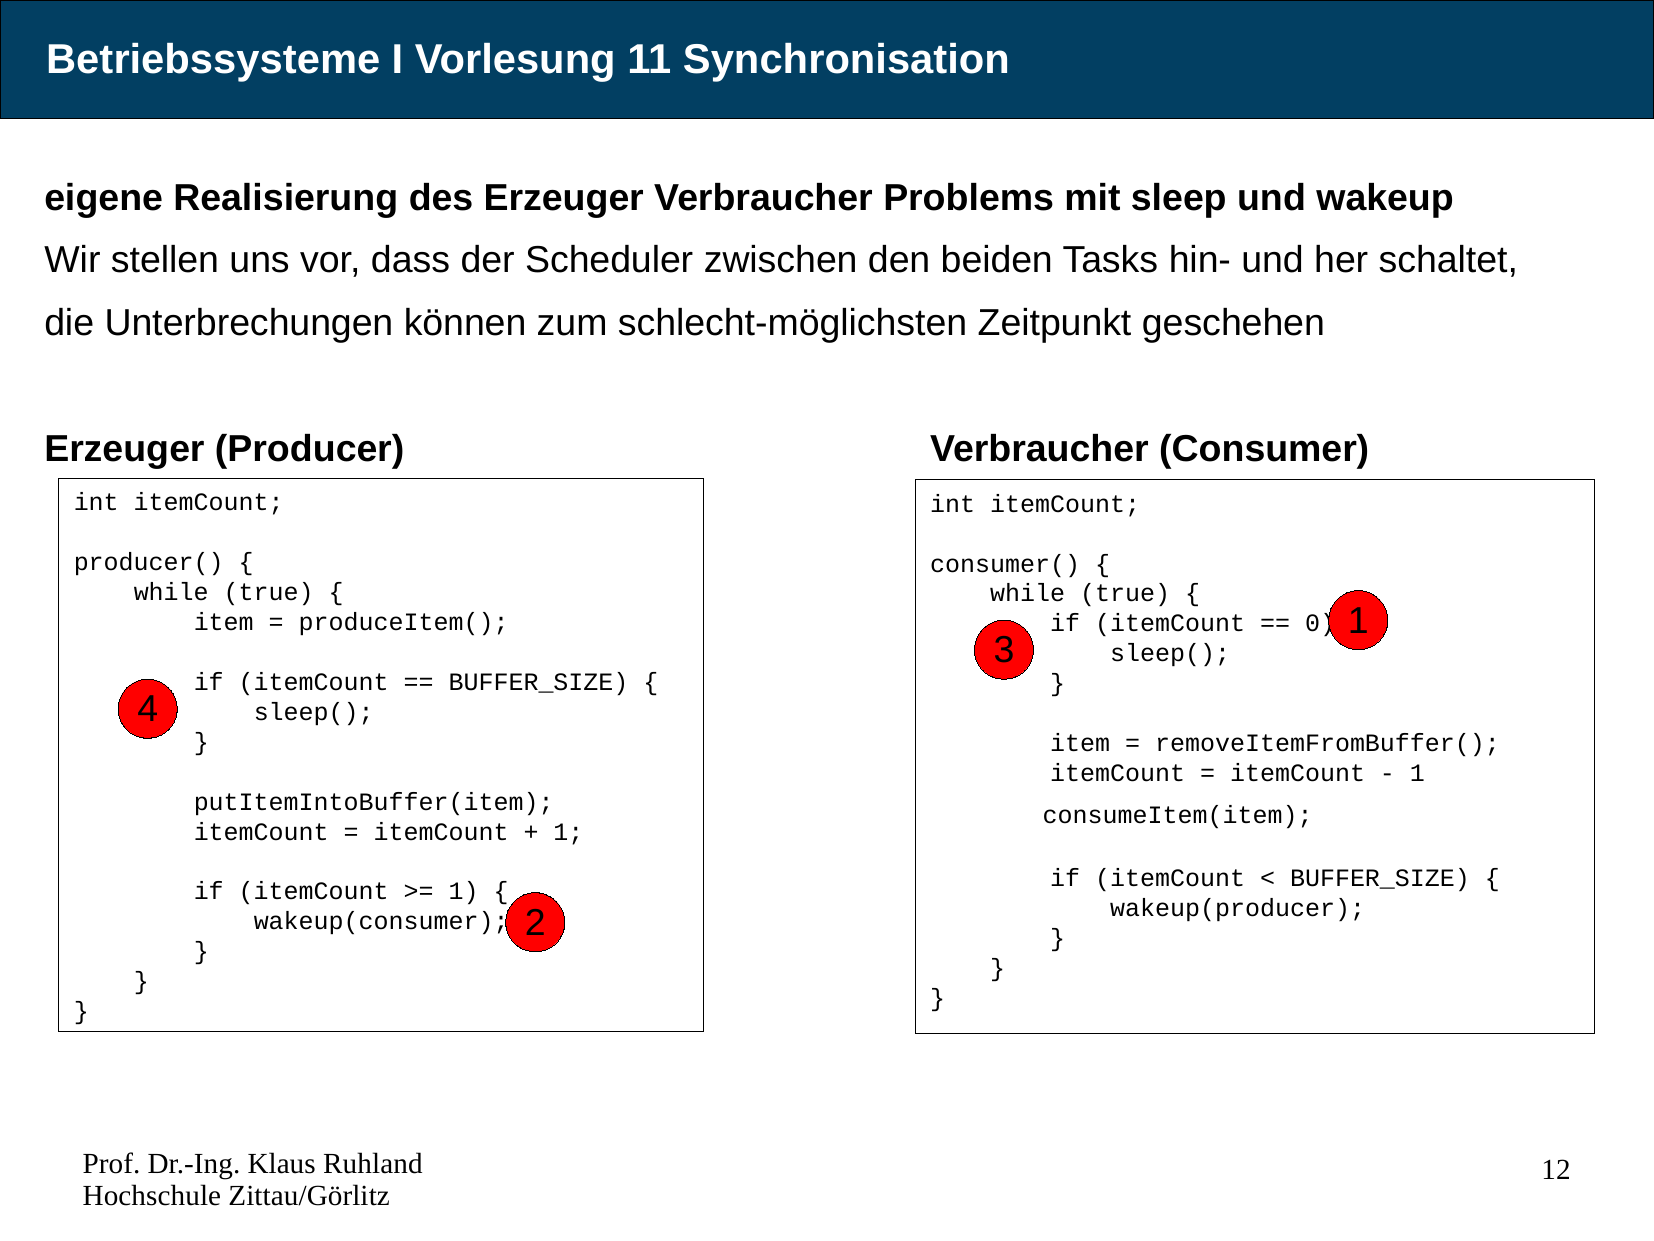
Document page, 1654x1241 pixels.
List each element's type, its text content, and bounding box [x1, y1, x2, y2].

text_box eigene Realisierung des Erzeuger Verbraucher Problems mit sleep und wakeup Wir stellen uns vor, dass der Scheduler zwischen den beiden Tasks hin- und her schaltet, die Unterbrechungen können zum schlecht-möglichsten Zeitpunkt geschehen Erzeuger (Producer) Verbraucher (Consumer) [29, 147, 1565, 1121]
text_box 1 [1328, 590, 1388, 650]
text_box int itemCount; consumer() { while (true) { if (itemCount == 0) { sleep(); } item = removeItemFromBuffer(); itemCount = itemCount - 1 consumeItem(item); if (itemCount < BUFFER_SIZE) { wakeup(producer); } } } [915, 479, 1595, 1034]
text_box 4 [118, 679, 178, 739]
text_box int itemCount; producer() { while (true) { item = produceItem(); if (itemCount == BUFFER_SIZE) { sleep(); } putItemIntoBuffer(item); itemCount = itemCount + 1; if (itemCount >= 1) { wakeup(consumer); } } } [58, 478, 704, 1032]
text_box 2 [505, 892, 565, 952]
text_box 3 [974, 620, 1034, 680]
